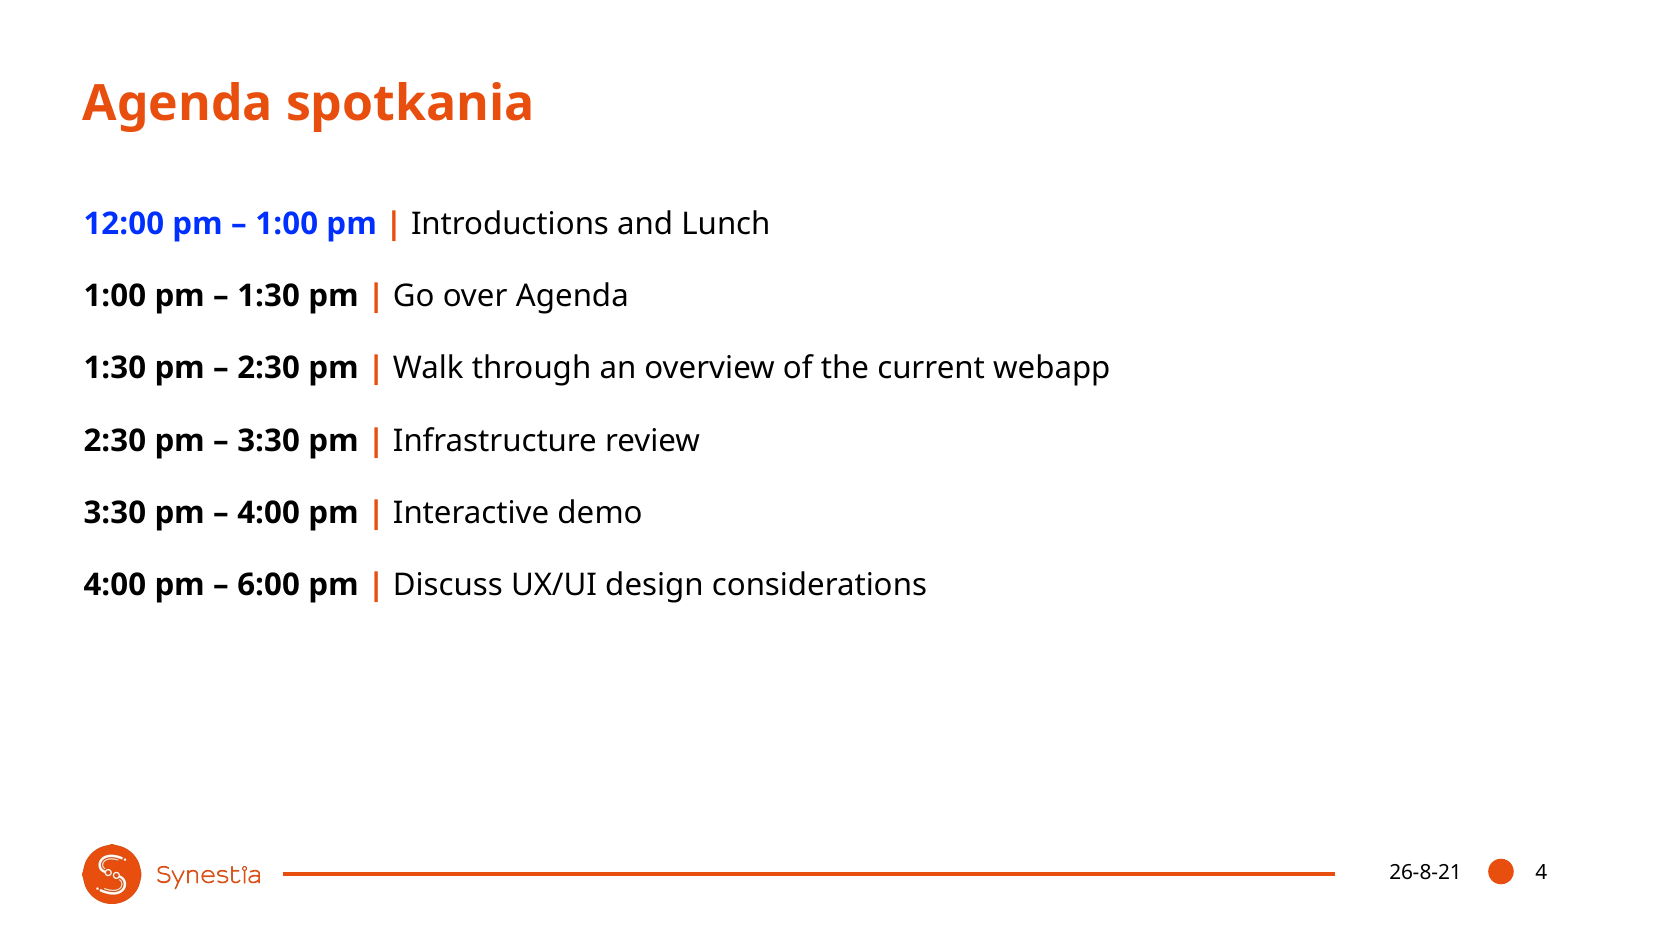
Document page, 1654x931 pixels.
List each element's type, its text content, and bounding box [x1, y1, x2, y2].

list 12:00 pm – 1:00 pm | Introductions and Lunch 1:00 pm – 1:30 pm | Go over Agenda 1:30 pm – 2:30 pm | Walk through an overview of the current webapp 2:30 pm – 3:30 pm | Infrastructure review 3:30 pm – 4:00 pm | Interactive demo 4:00 pm – 6:00 pm | Discuss UX/UI design considerations [83, 200, 1572, 758]
title Agenda spotkania [82, 37, 1571, 166]
picture [82, 844, 260, 904]
